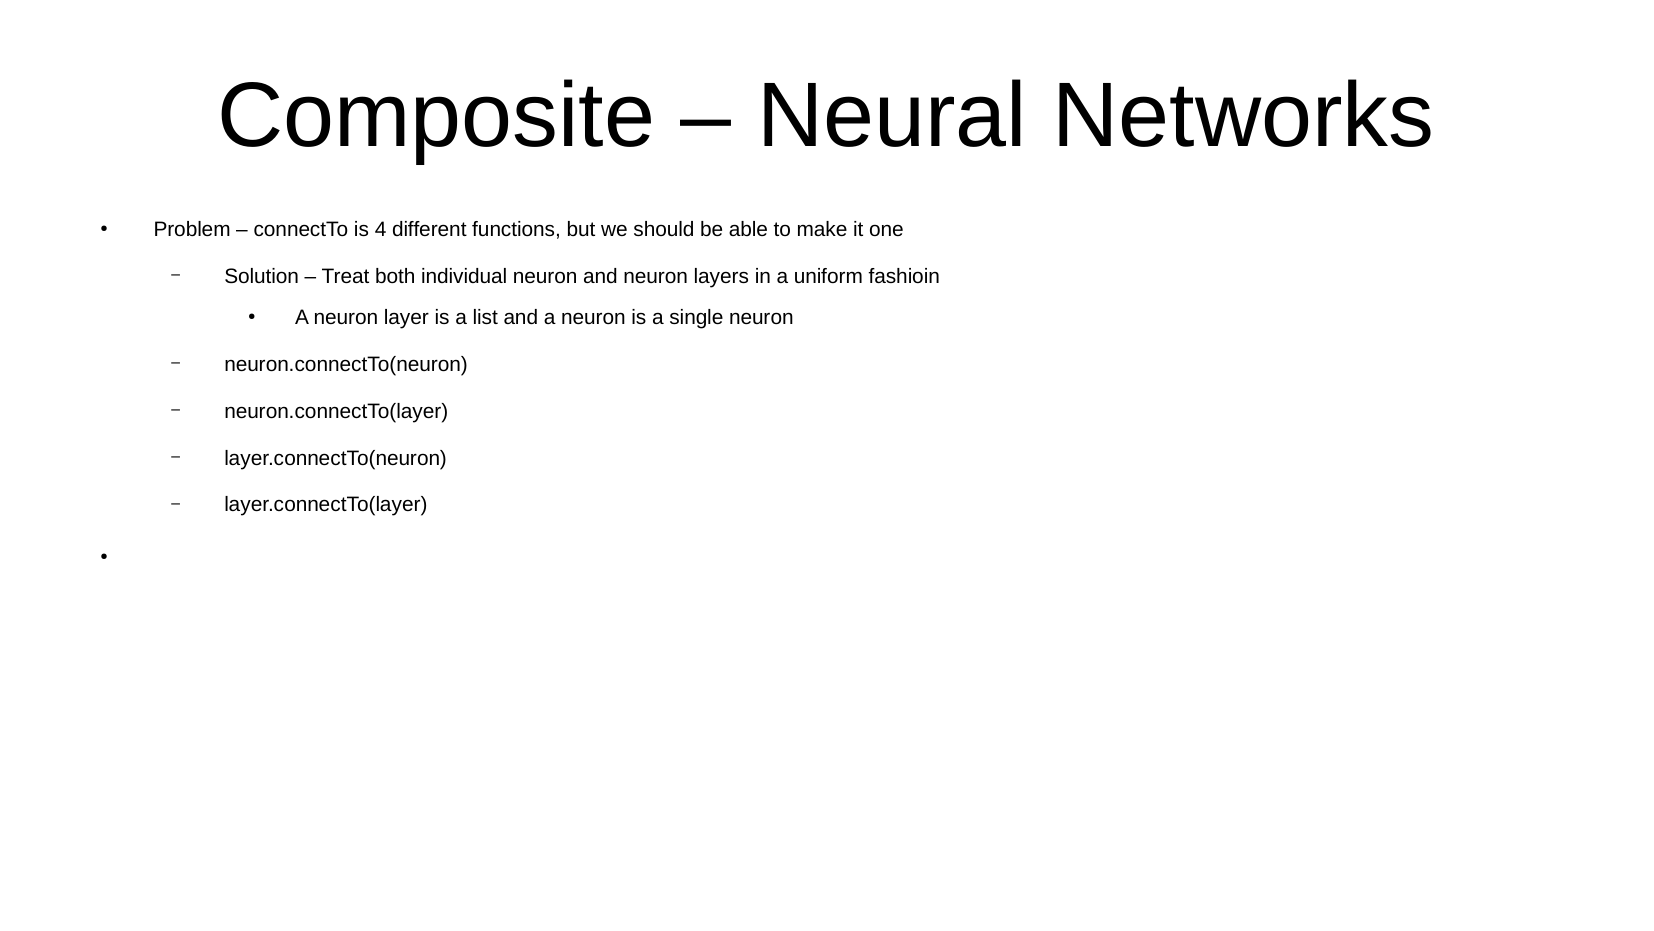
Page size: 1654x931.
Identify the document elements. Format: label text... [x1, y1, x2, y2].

list Problem – connectTo is 4 different functions, but we should be able to make it one Solution – Treat both individual neuron and neuron layers in a uniform fashioin A neuron layer is a list and a neuron is a single neuron neuron.connectTo(neuron) neuron.connectTo(layer) layer.connectTo(neuron) layer.connectTo(layer) [82, 217, 1636, 916]
title Composite – Neural Networks [82, 37, 1571, 193]
